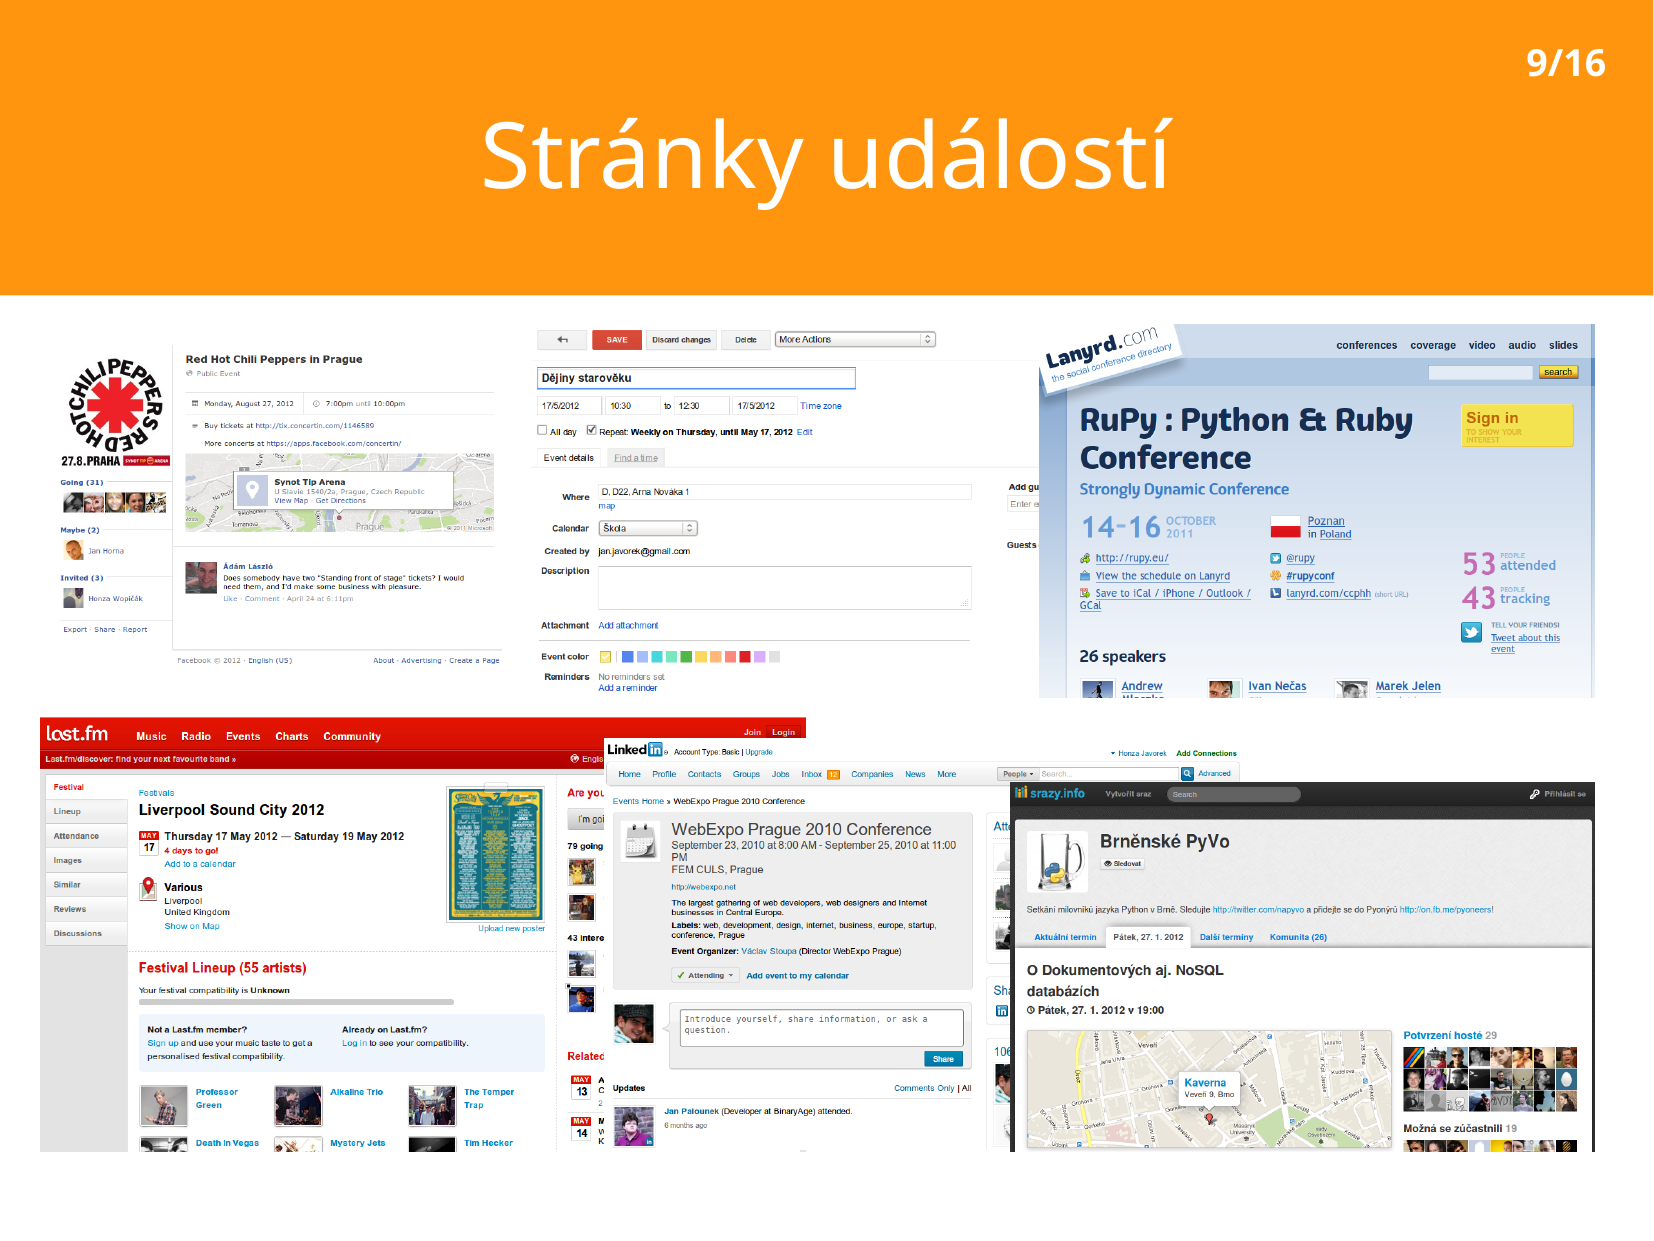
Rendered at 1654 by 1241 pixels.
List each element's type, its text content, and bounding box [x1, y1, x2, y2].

text_box [0, 0, 1654, 296]
text_box 9/16 [1511, 29, 1625, 89]
picture [531, 324, 1595, 698]
picture [55, 345, 502, 680]
title Stránky událostí [82, 49, 1571, 257]
picture [40, 717, 1595, 1152]
